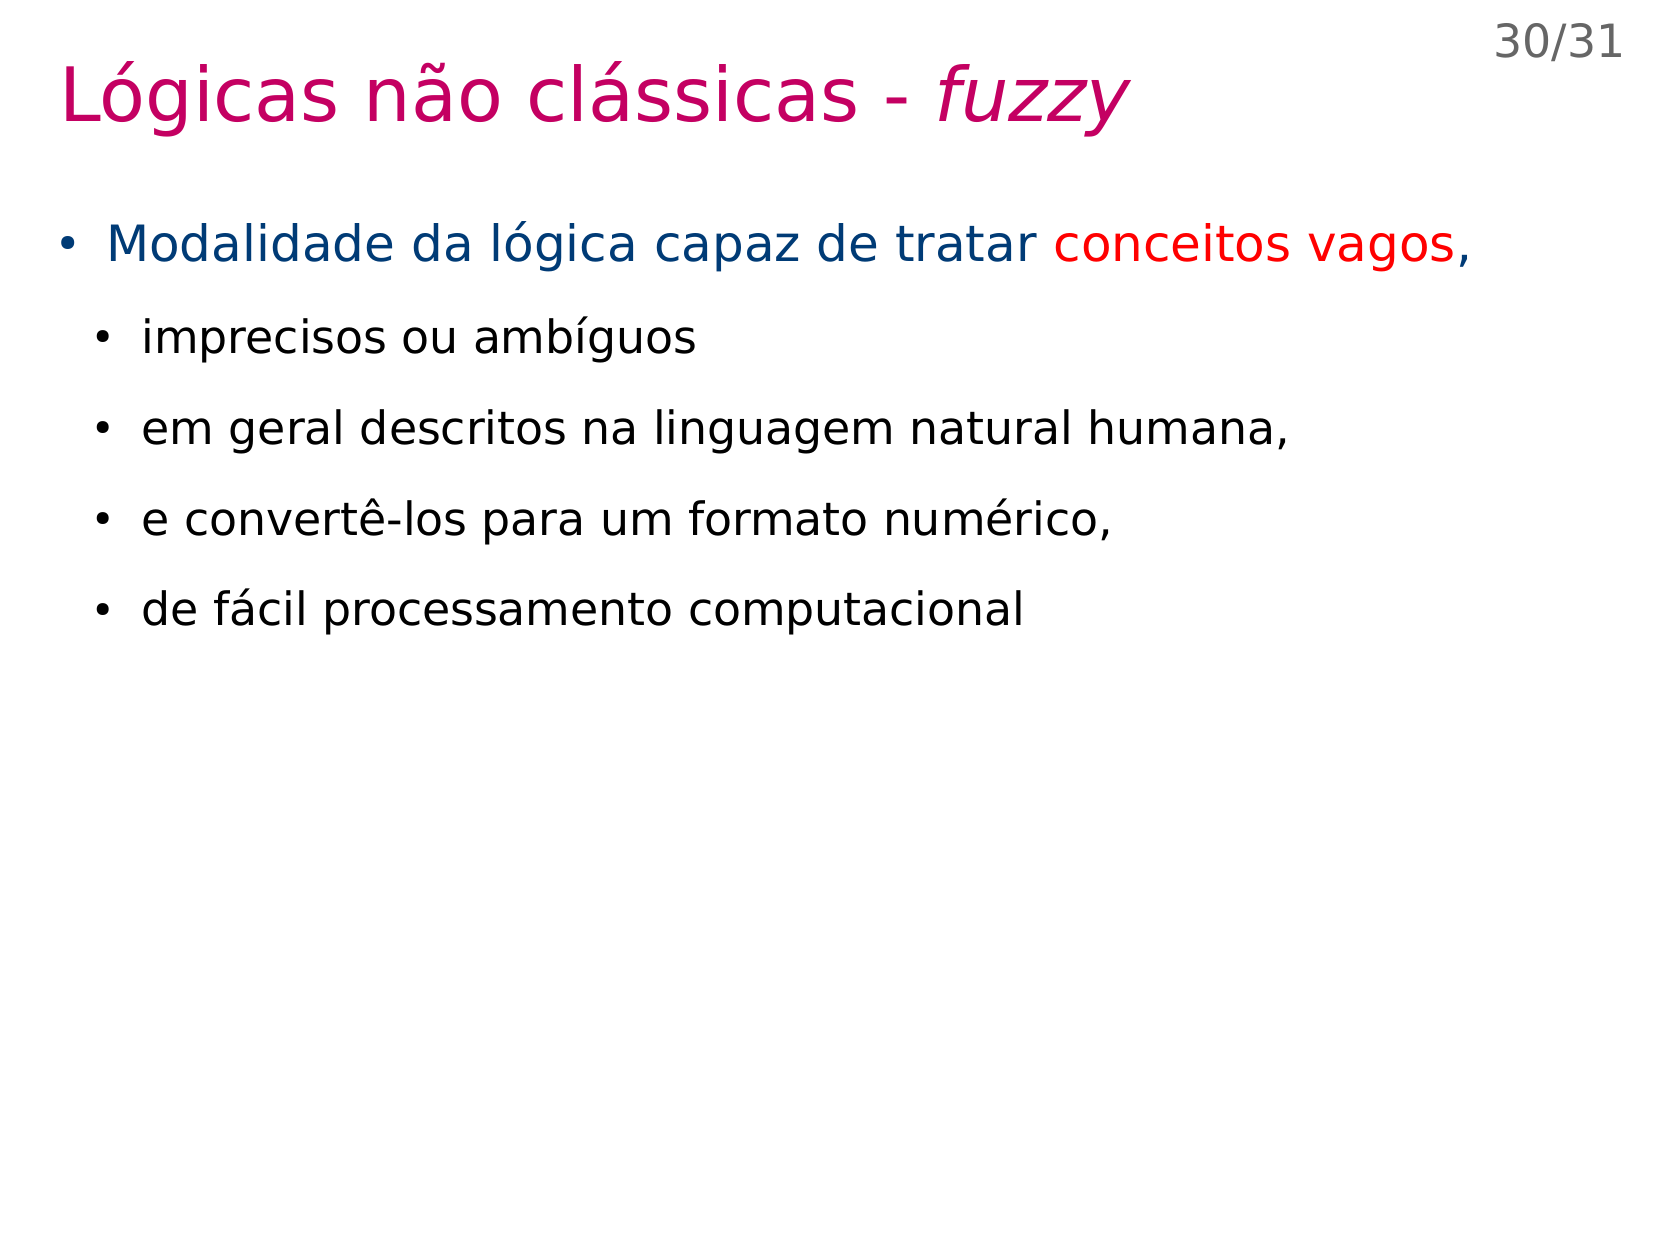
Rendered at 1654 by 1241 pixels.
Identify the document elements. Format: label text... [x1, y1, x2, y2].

title Lógicas não clássicas - fuzzy [59, 29, 1595, 148]
list Modalidade da lógica capaz de tratar conceitos vagos, imprecisos ou ambíguos em geral descritos na linguagem natural humana, e convertê-los para um formato numérico, de fácil processamento computacional [59, 206, 1625, 1211]
